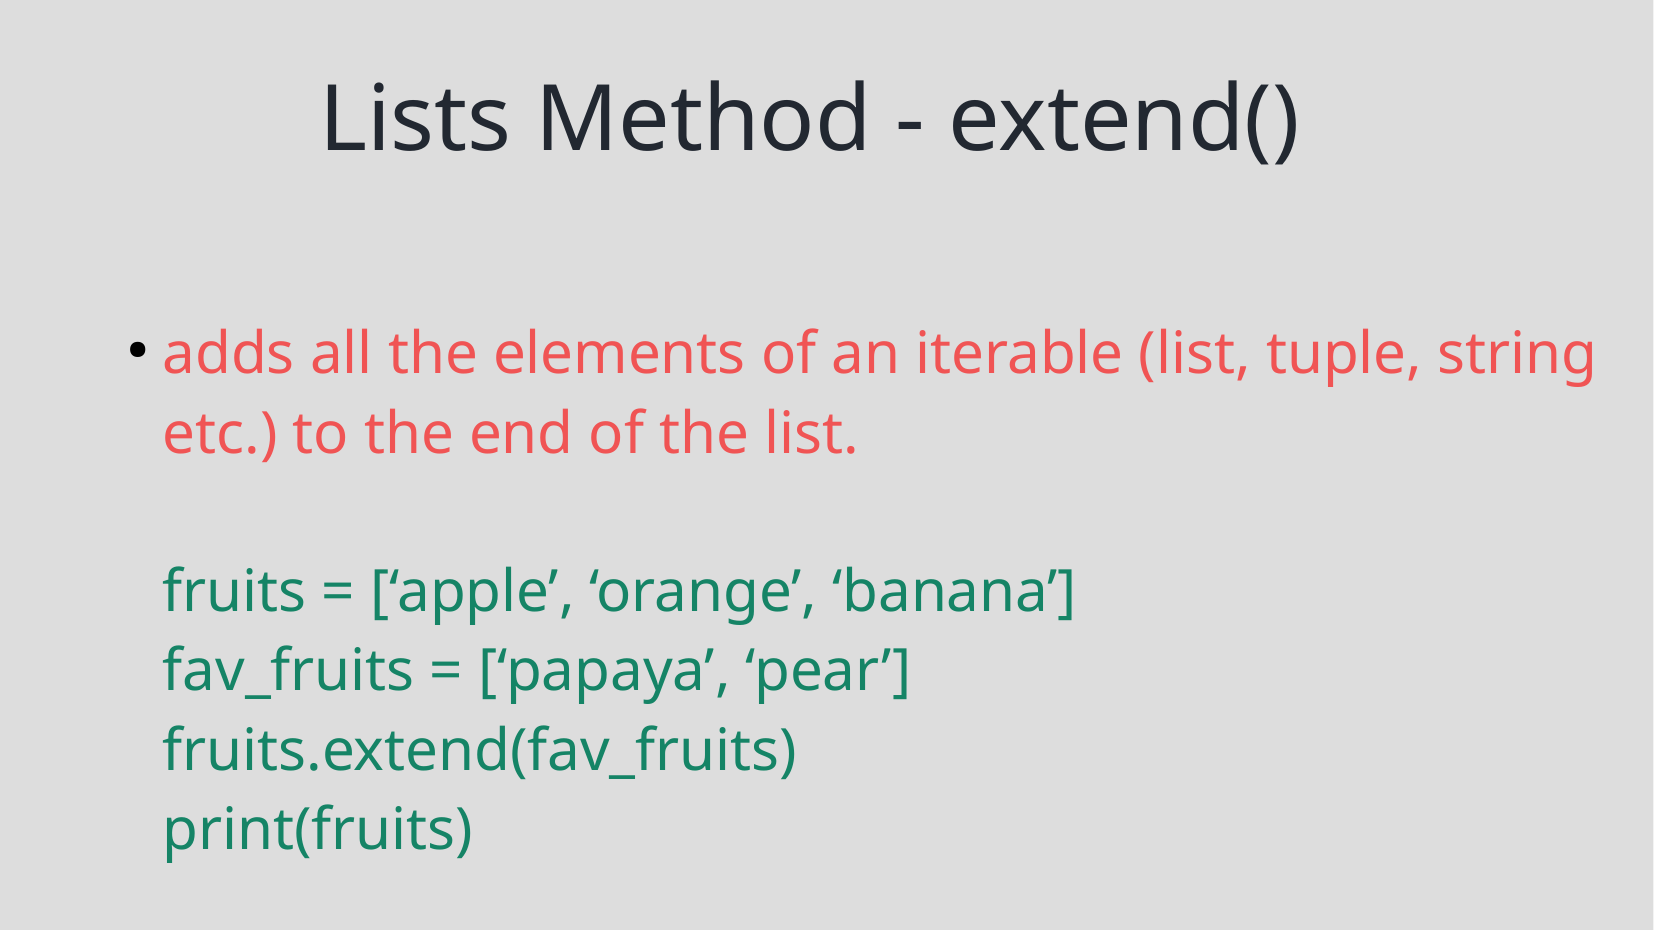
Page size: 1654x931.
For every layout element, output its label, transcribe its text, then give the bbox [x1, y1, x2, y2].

text_box adds all the elements of an iterable (list, tuple, string etc.) to the end of the list. fruits = [‘apple’, ‘orange’, ‘banana’] fav_fruits = [‘papaya’, ‘pear’] fruits.extend(fav_fruits) print(fruits) [112, 225, 1613, 816]
title Lists Method - extend() [82, 37, 1538, 193]
